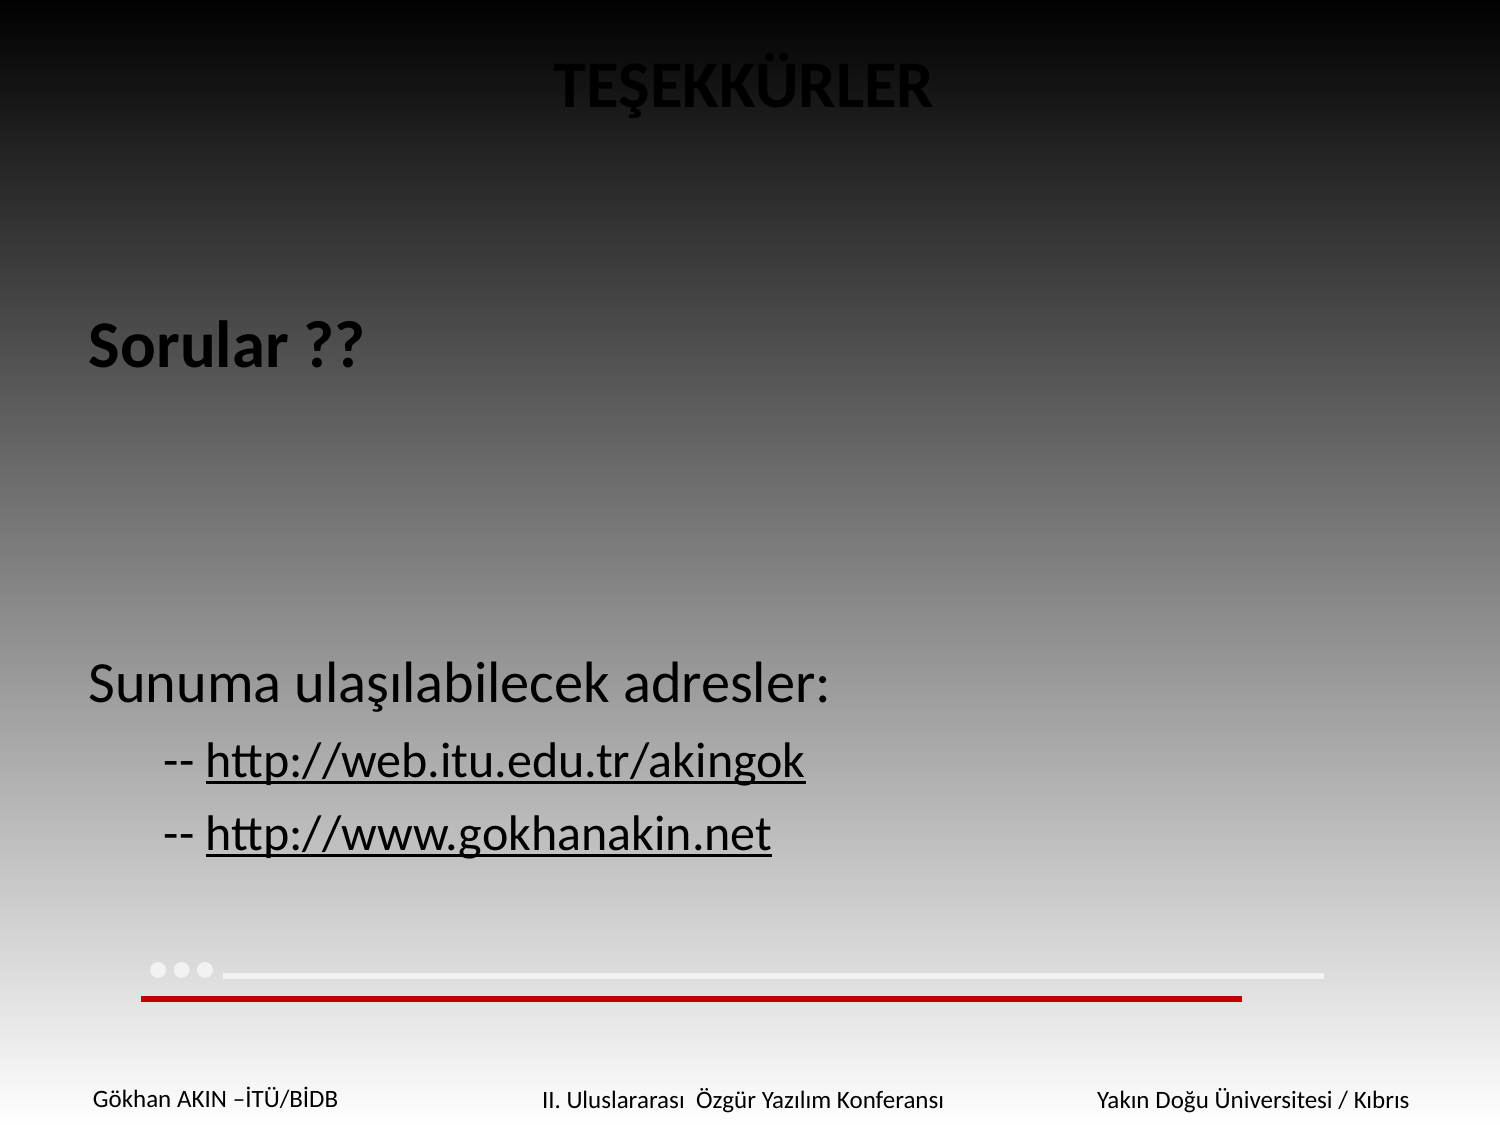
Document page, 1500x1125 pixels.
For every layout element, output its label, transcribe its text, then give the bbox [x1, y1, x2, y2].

text_box [152, 964, 164, 976]
text_box [199, 964, 211, 976]
text_box Sorular ?? Sunuma ulaşılabilecek adresler: -- http://web.itu.edu.tr/akingok -- http://www.gokhanakin.net [73, 210, 1412, 949]
text_box [175, 964, 188, 976]
text_box TEŞEKKÜRLER [76, 33, 1412, 209]
